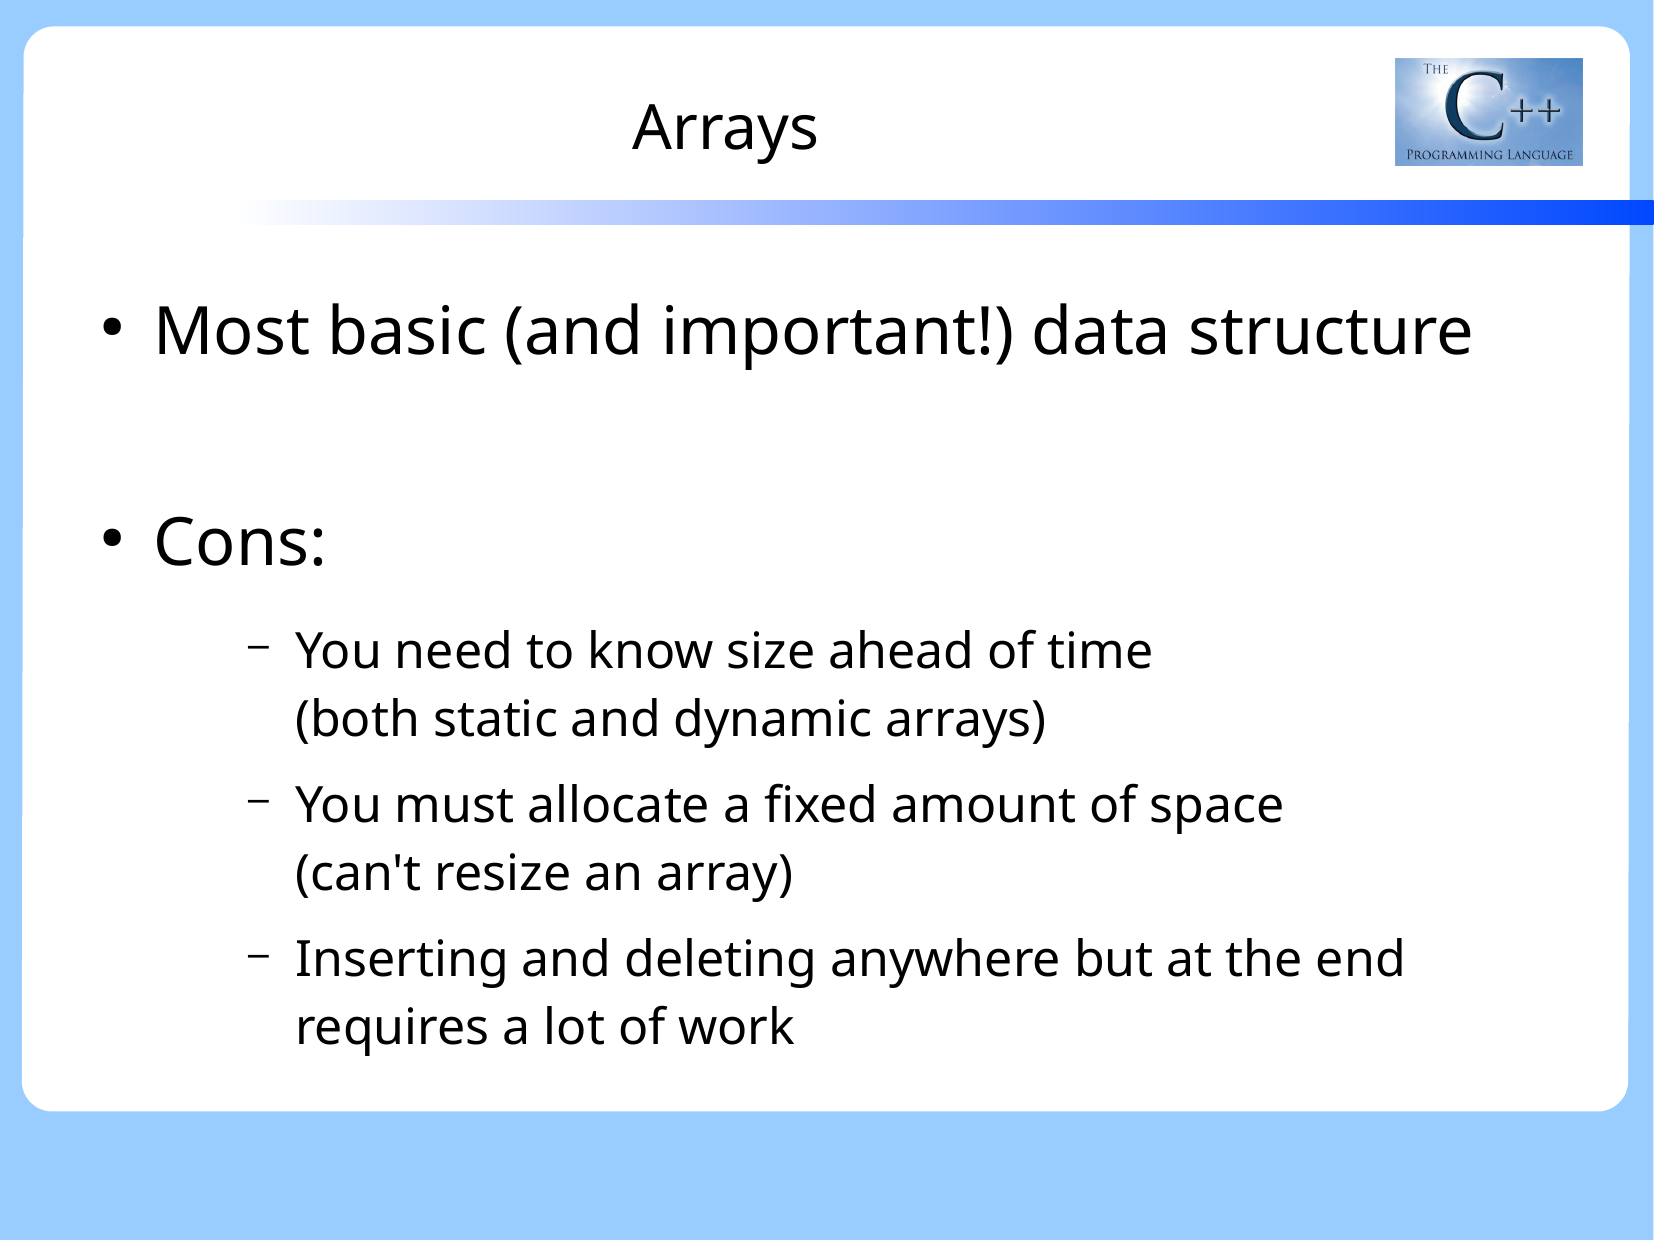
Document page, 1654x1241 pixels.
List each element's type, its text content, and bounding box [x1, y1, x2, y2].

picture [1395, 58, 1583, 166]
list Most basic (and important!) data structure Cons: You need to know size ahead of time (both static and dynamic arrays) You must allocate a fixed amount of space (can't resize an array) Inserting and deleting anywhere but at the end requires a lot of work [82, 283, 1607, 1087]
title Arrays [82, 49, 1371, 201]
